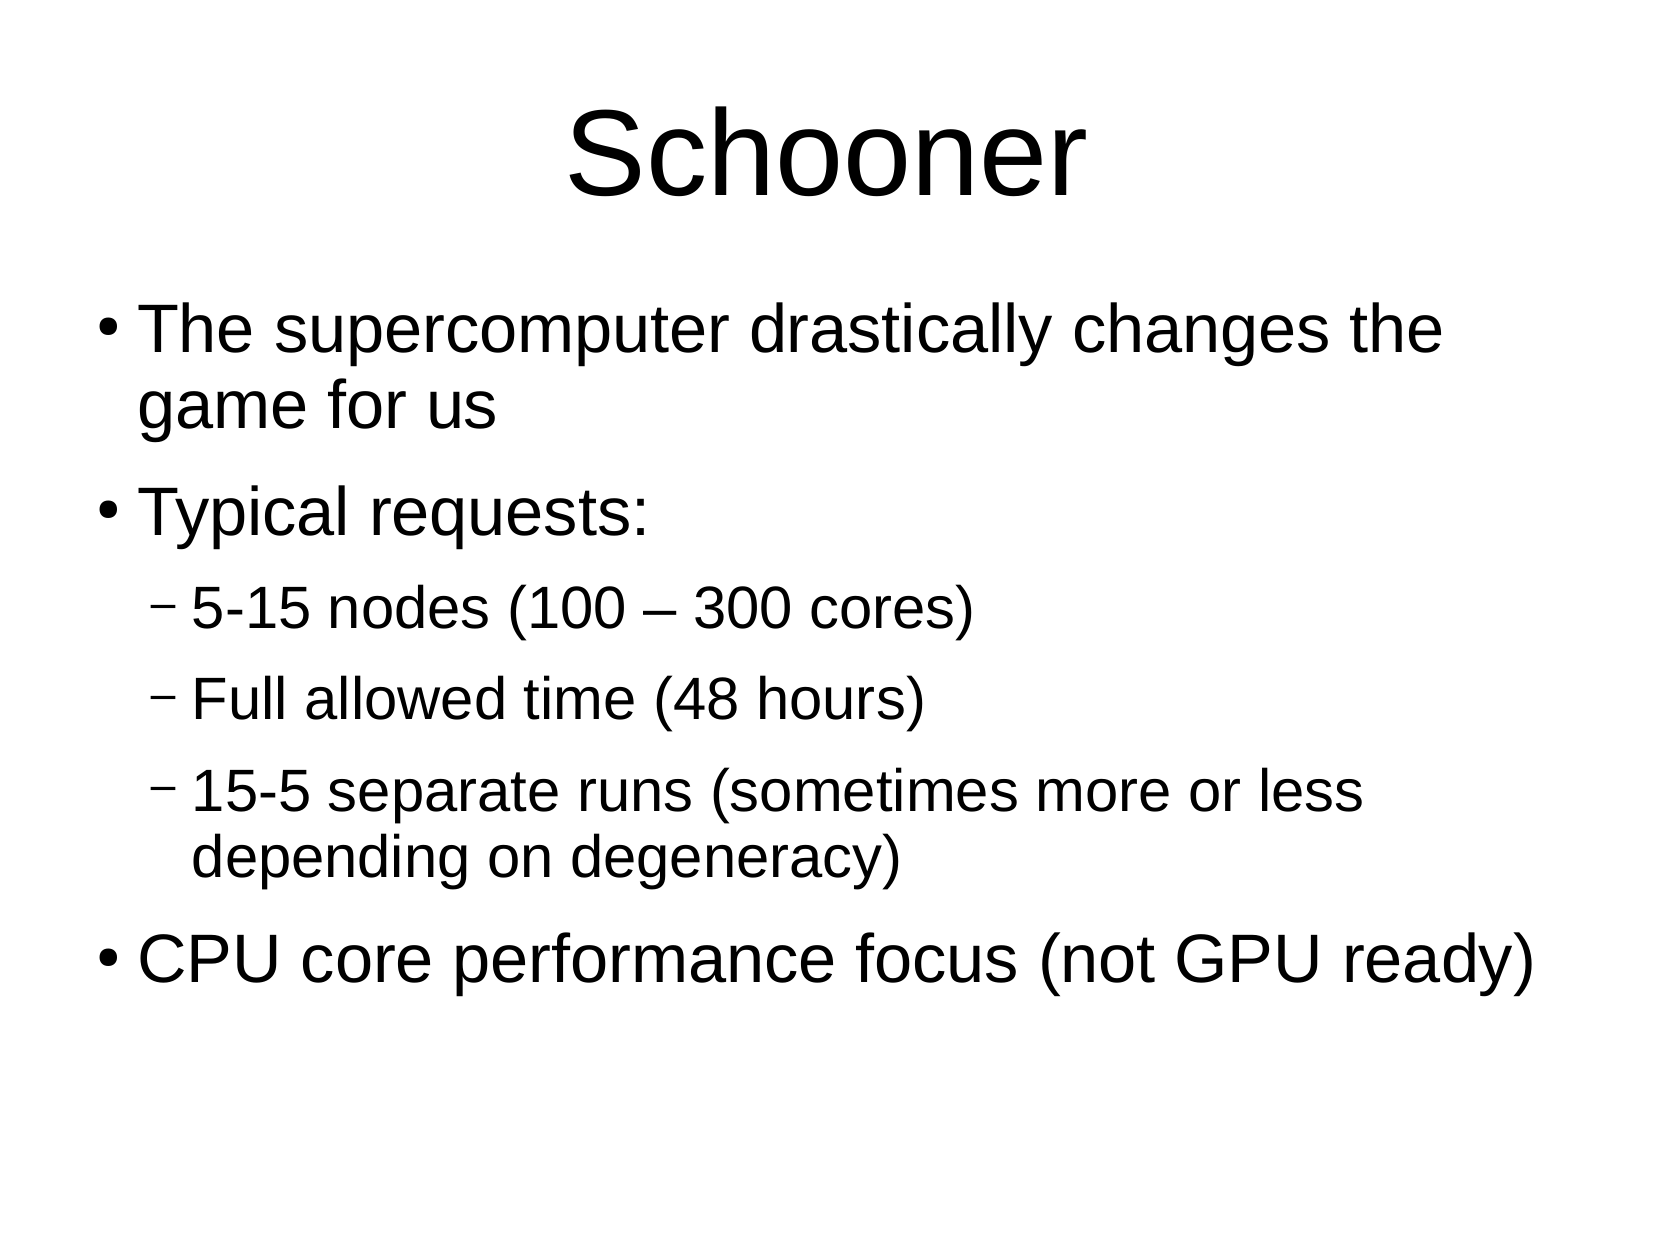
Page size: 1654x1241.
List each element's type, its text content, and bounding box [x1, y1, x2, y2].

list The supercomputer drastically changes the game for us Typical requests: 5-15 nodes (100 – 300 cores) Full allowed time (48 hours) 15-5 separate runs (sometimes more or less depending on degeneracy) CPU core performance focus (not GPU ready) [82, 290, 1571, 1010]
title Schooner [82, 49, 1571, 257]
